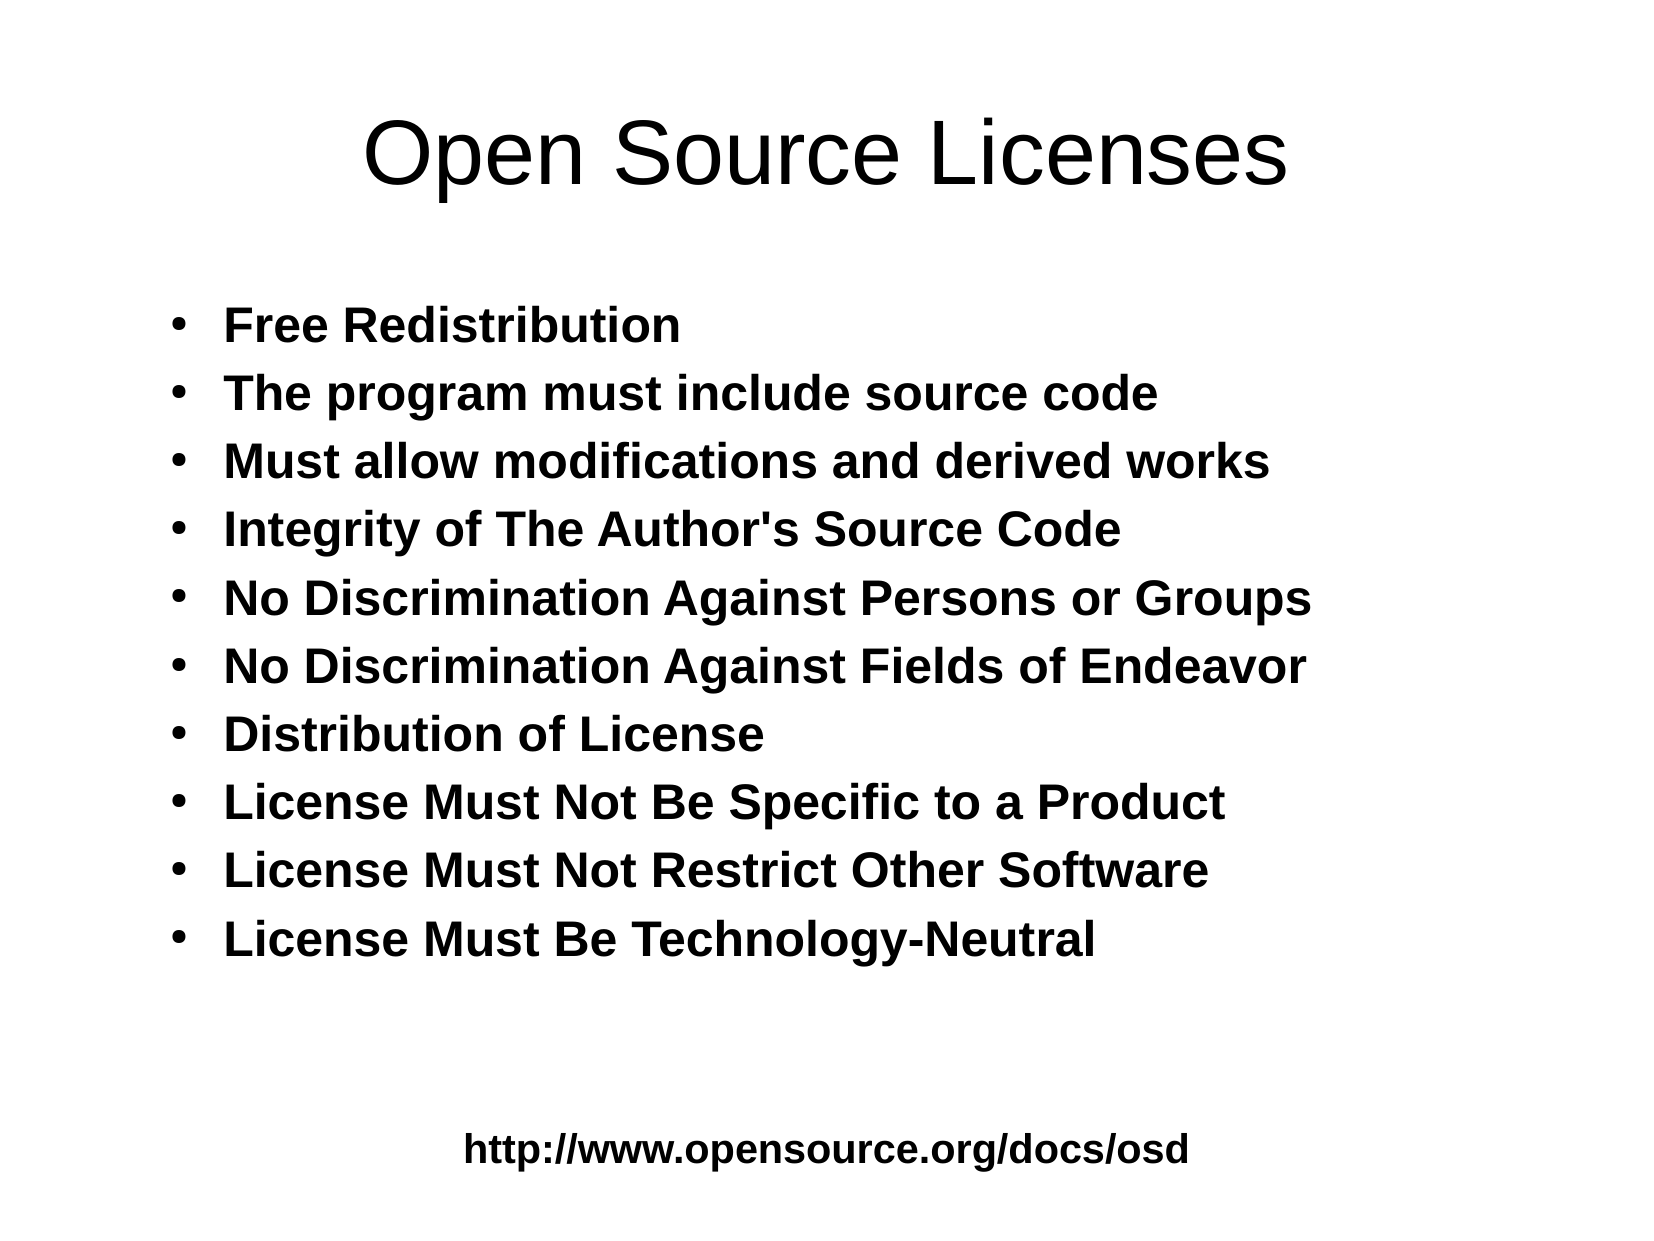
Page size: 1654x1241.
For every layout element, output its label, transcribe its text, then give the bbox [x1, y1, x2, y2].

title Open Source Licenses [82, 49, 1571, 257]
text_box http://www.opensource.org/docs/osd [192, 1118, 1461, 1181]
list Free Redistribution The program must include source code Must allow modifications and derived works Integrity of The Author's Source Code No Discrimination Against Persons or Groups No Discrimination Against Fields of Endeavor Distribution of License License Must Not Be Specific to a Product License Must Not Restrict Other Software License Must Be Technology-Neutral [137, 289, 1544, 1172]
